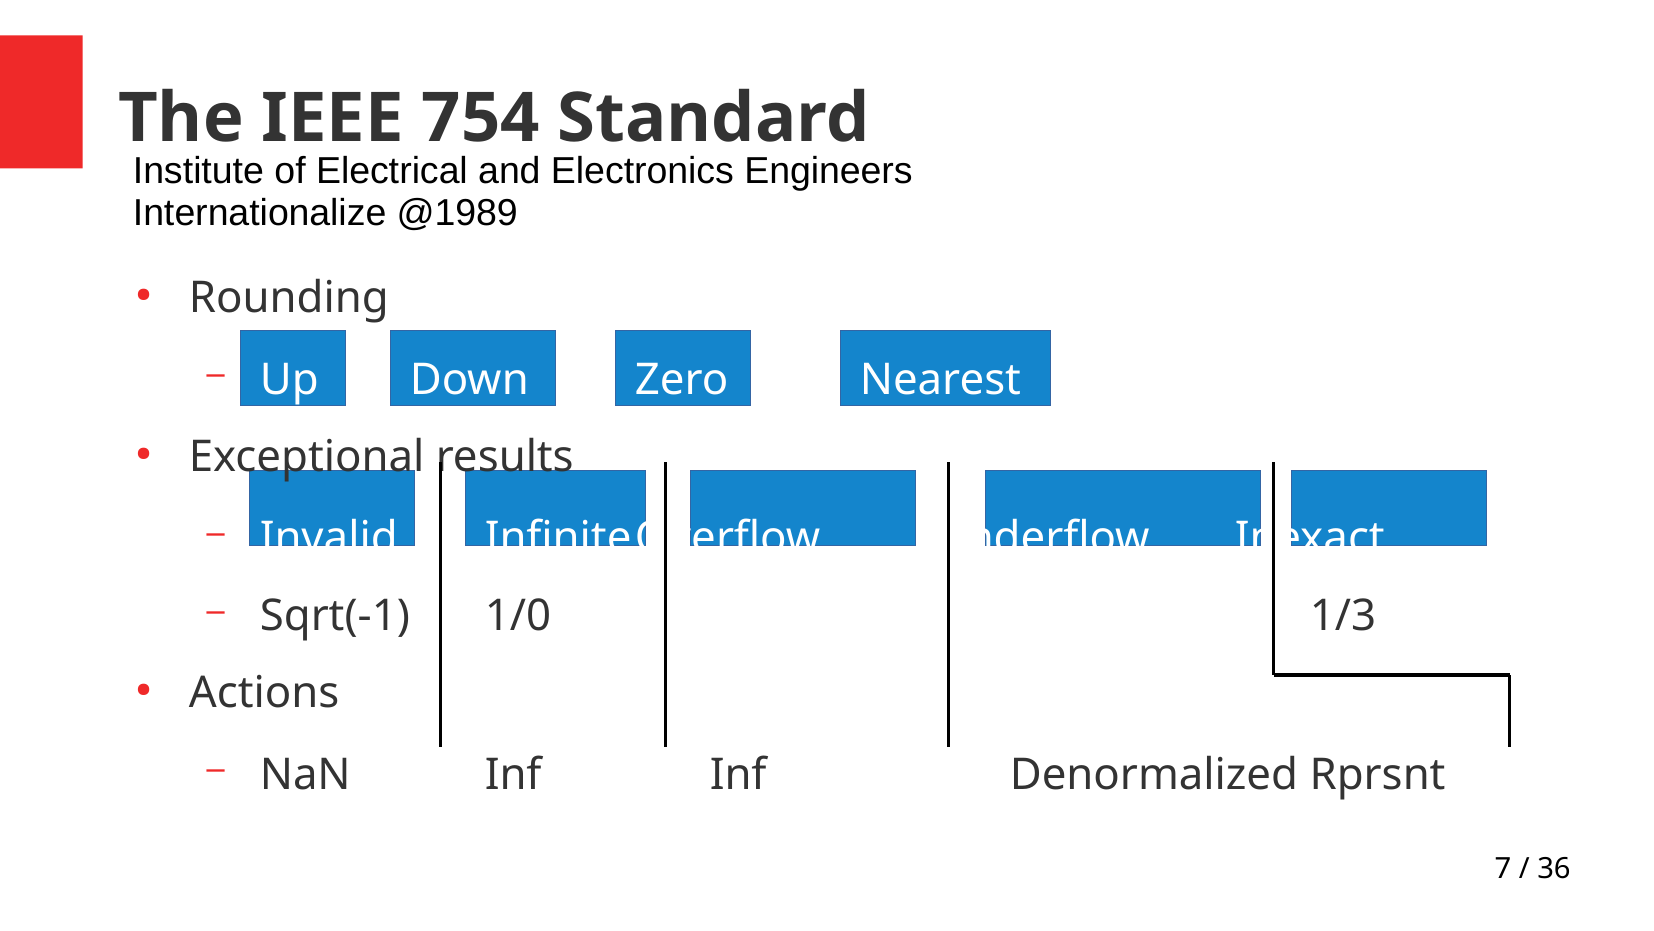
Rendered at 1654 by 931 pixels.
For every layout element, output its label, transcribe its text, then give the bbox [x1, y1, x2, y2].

title The IEEE 754 Standard [118, 37, 1571, 193]
text_box Institute of Electrical and Electronics Engineers Internationalize @1989 [118, 142, 928, 228]
list Rounding Up Down Zero Nearest Exceptional results Invalid Infinite Overflow Underflow Inexact Sqrt(-1) 1/0 1/3 Actions NaN Inf Inf Denormalized Rprsnt [118, 265, 1536, 806]
